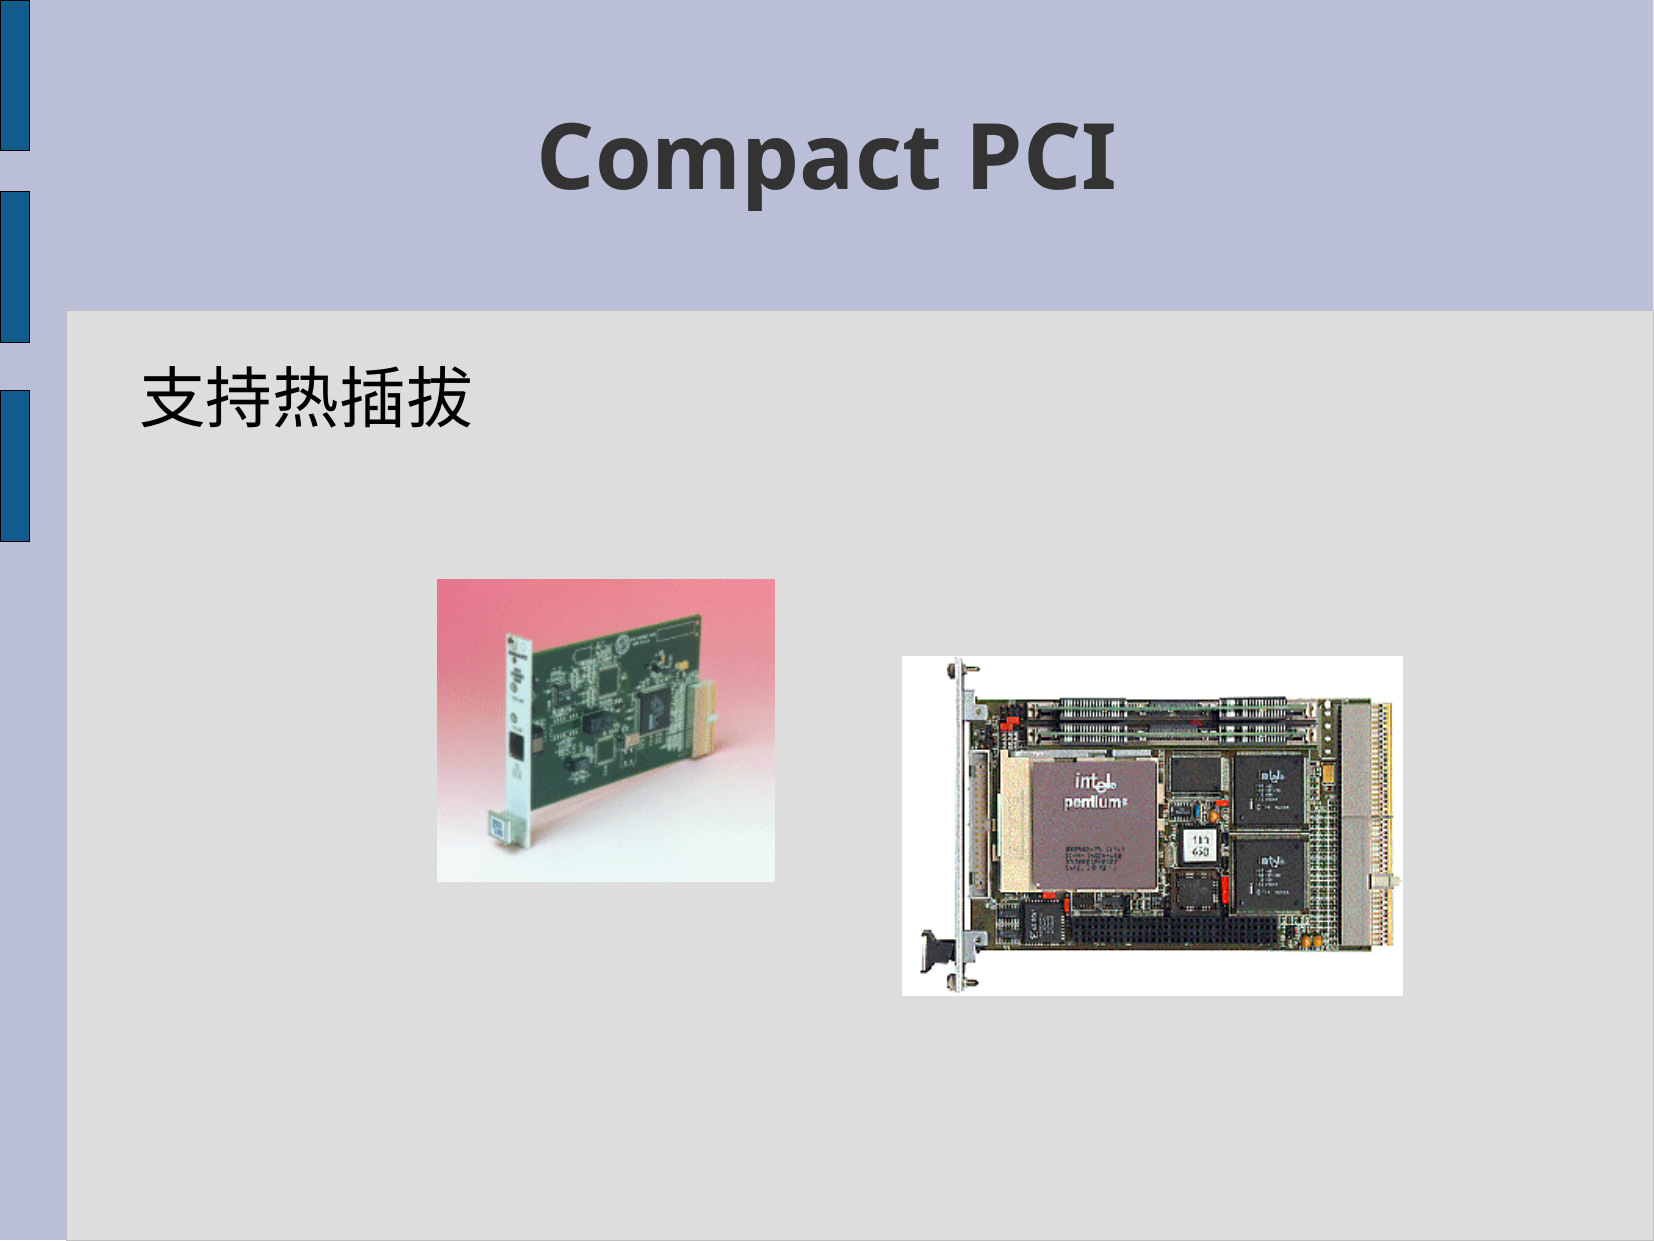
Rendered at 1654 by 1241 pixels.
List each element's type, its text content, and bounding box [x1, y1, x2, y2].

title Compact PCI [121, 91, 1534, 299]
picture [902, 656, 1403, 996]
list 支持热插拔 [121, 344, 1534, 447]
picture [437, 579, 775, 882]
